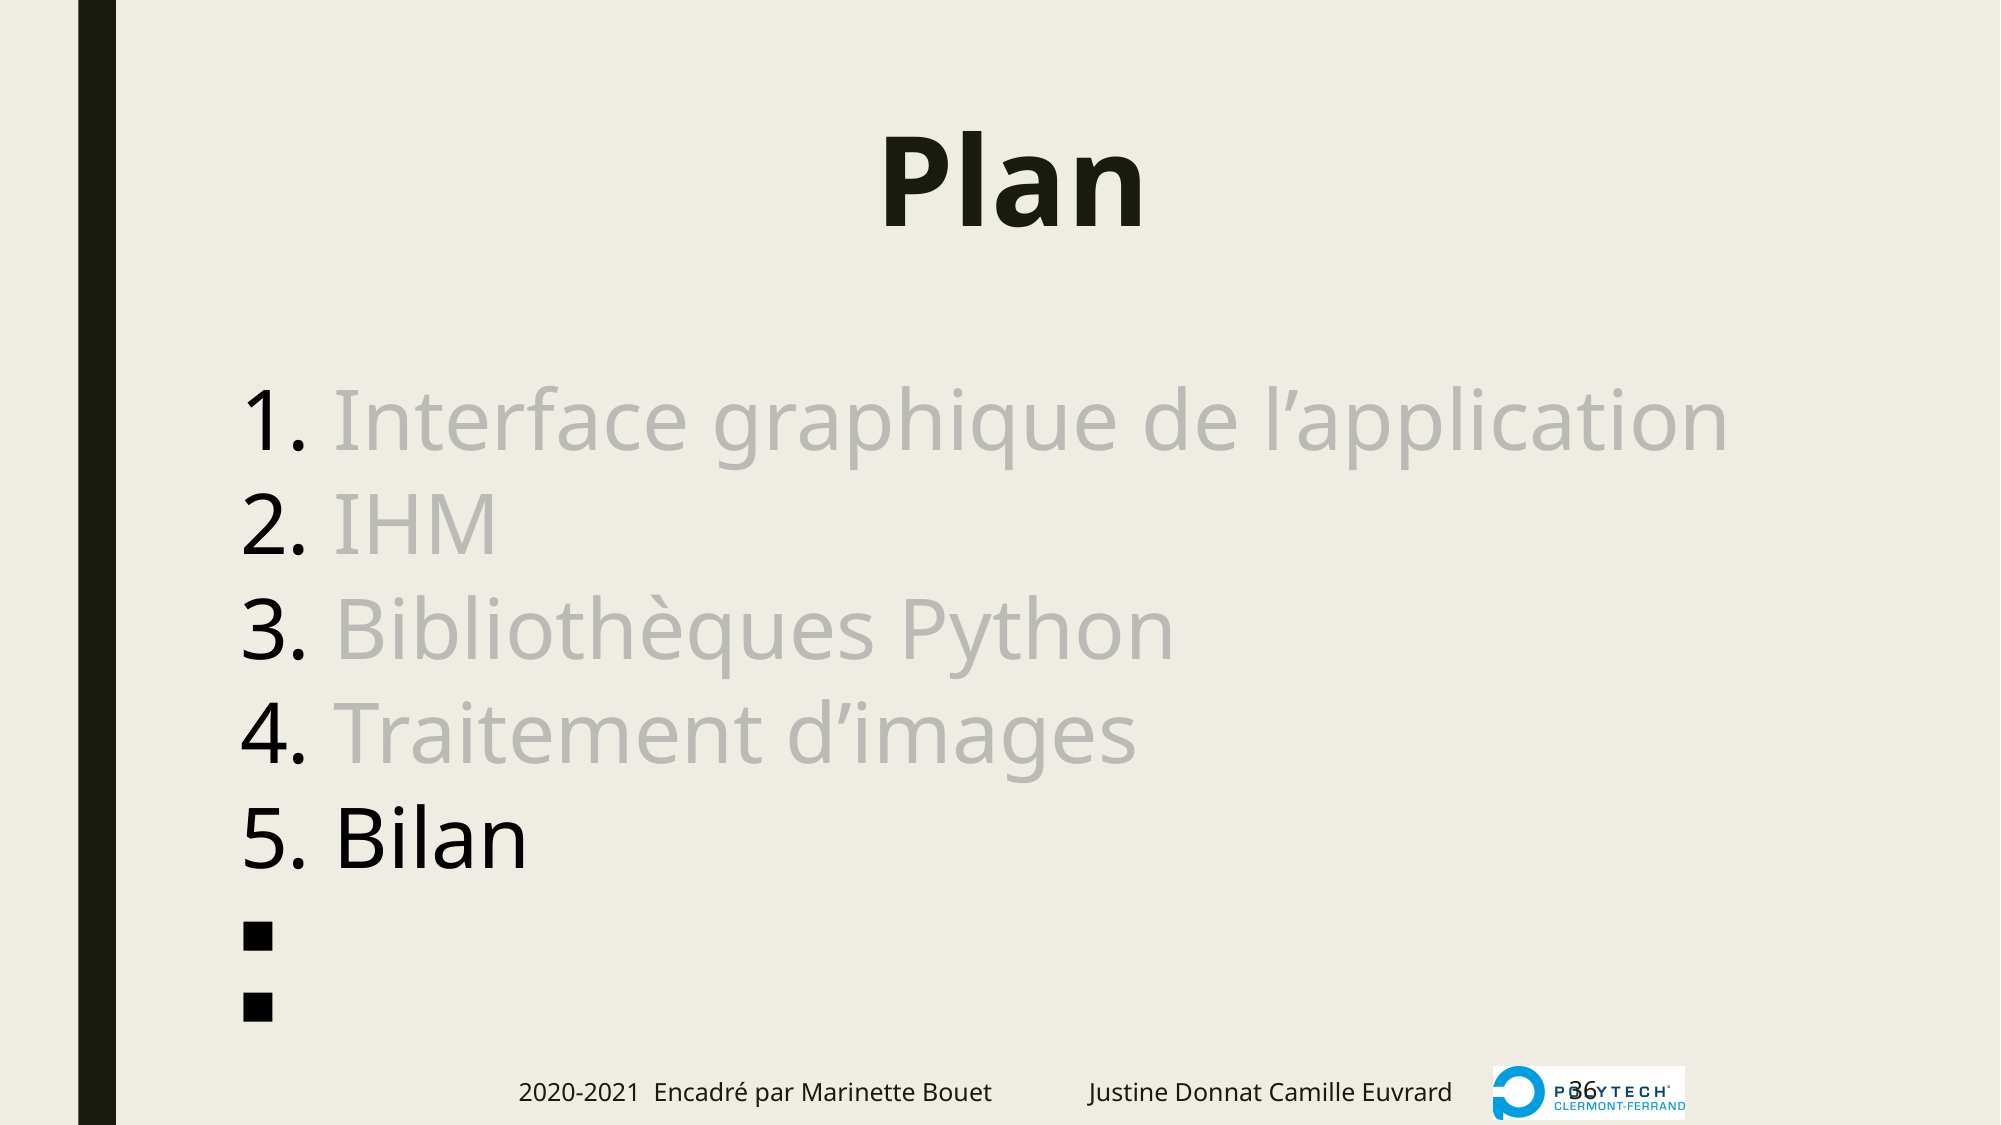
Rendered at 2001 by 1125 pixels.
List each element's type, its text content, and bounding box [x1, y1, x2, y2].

text_box [1553, 1058, 1816, 1125]
text_box 2020-2021 Encadré par Marinette Bouet Justine Donnat Camille Euvrard [474, 1058, 1506, 1125]
list Interface graphique de l’application IHM Bibliothèques Python Traitement d’images Bilan [225, 375, 1801, 963]
title Plan [225, 112, 1801, 251]
